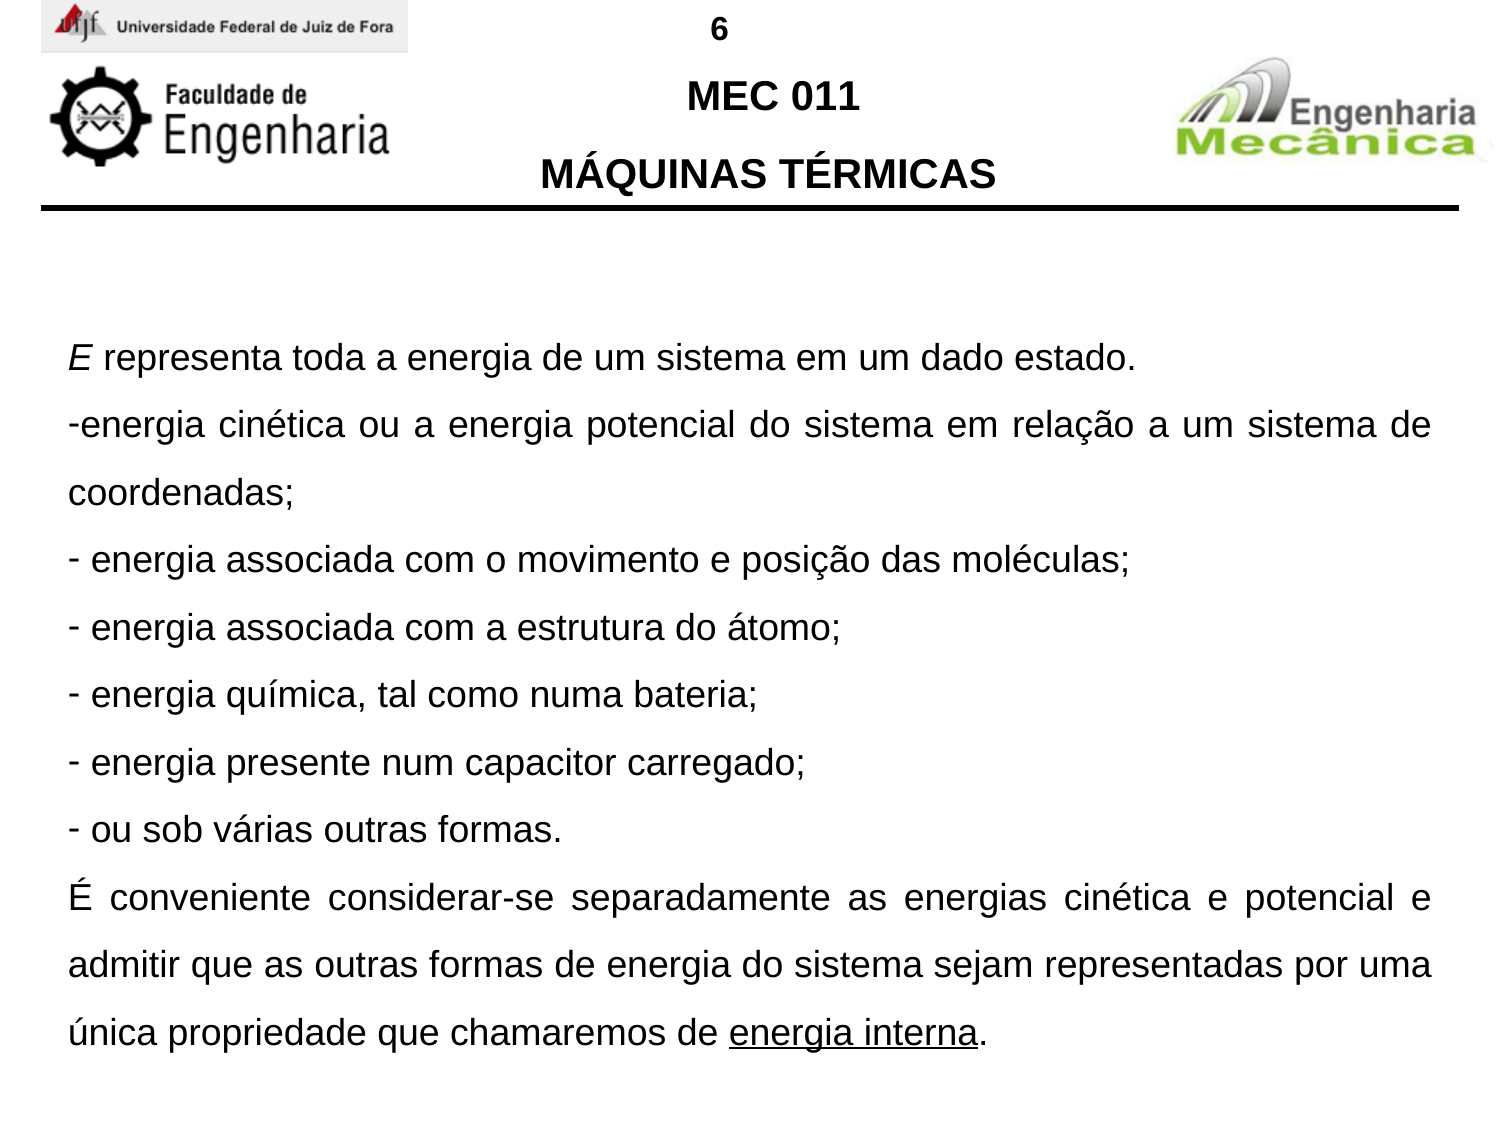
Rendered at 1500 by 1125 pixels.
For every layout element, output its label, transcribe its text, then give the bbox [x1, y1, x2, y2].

picture [41, 0, 408, 174]
picture [1151, 54, 1500, 167]
text_box E representa toda a energia de um sistema em um dado estado. energia cinética ou a energia potencial do sistema em relação a um sistema de coordenadas; energia associada com o movimento e posição das moléculas; energia associada com a estrutura do átomo; energia química, tal como numa bateria; energia presente num capacitor carregado; ou sob várias outras formas. É conveniente considerar-se separadamente as energias cinética e potencial e admitir que as outras formas de energia do sistema sejam representadas por uma única propriedade que chamaremos de energia interna. [53, 302, 1447, 1061]
